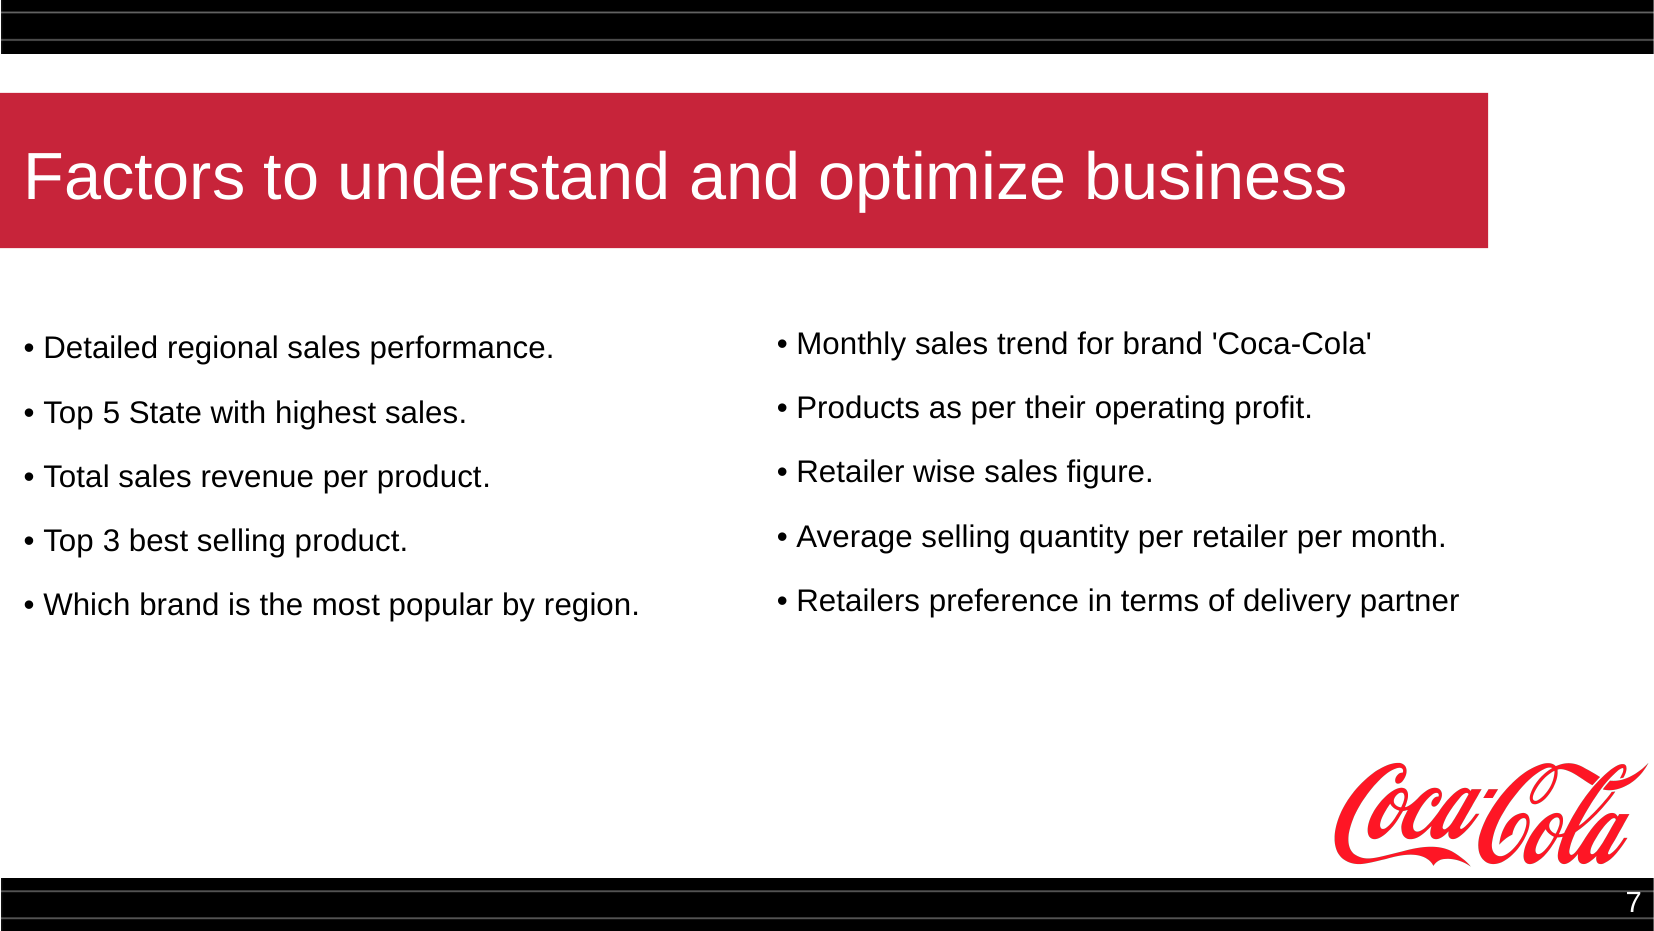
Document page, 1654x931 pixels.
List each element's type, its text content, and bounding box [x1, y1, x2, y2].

title Factors to understand and optimize business [0, 92, 1489, 249]
list • Detailed regional sales performance. • Top 5 State with highest sales. • Total sales revenue per product. • Top 3 best selling product. • Which brand is the most popular by region. [23, 330, 1512, 910]
picture [1, 725, 1654, 931]
picture [1, 0, 1654, 54]
text_box • Monthly sales trend for brand 'Coca-Cola' • Products as per their operating profit. • Retailer wise sales figure. • Average selling quantity per retailer per month. • Retailers preference in terms of delivery partner [762, 318, 1571, 673]
